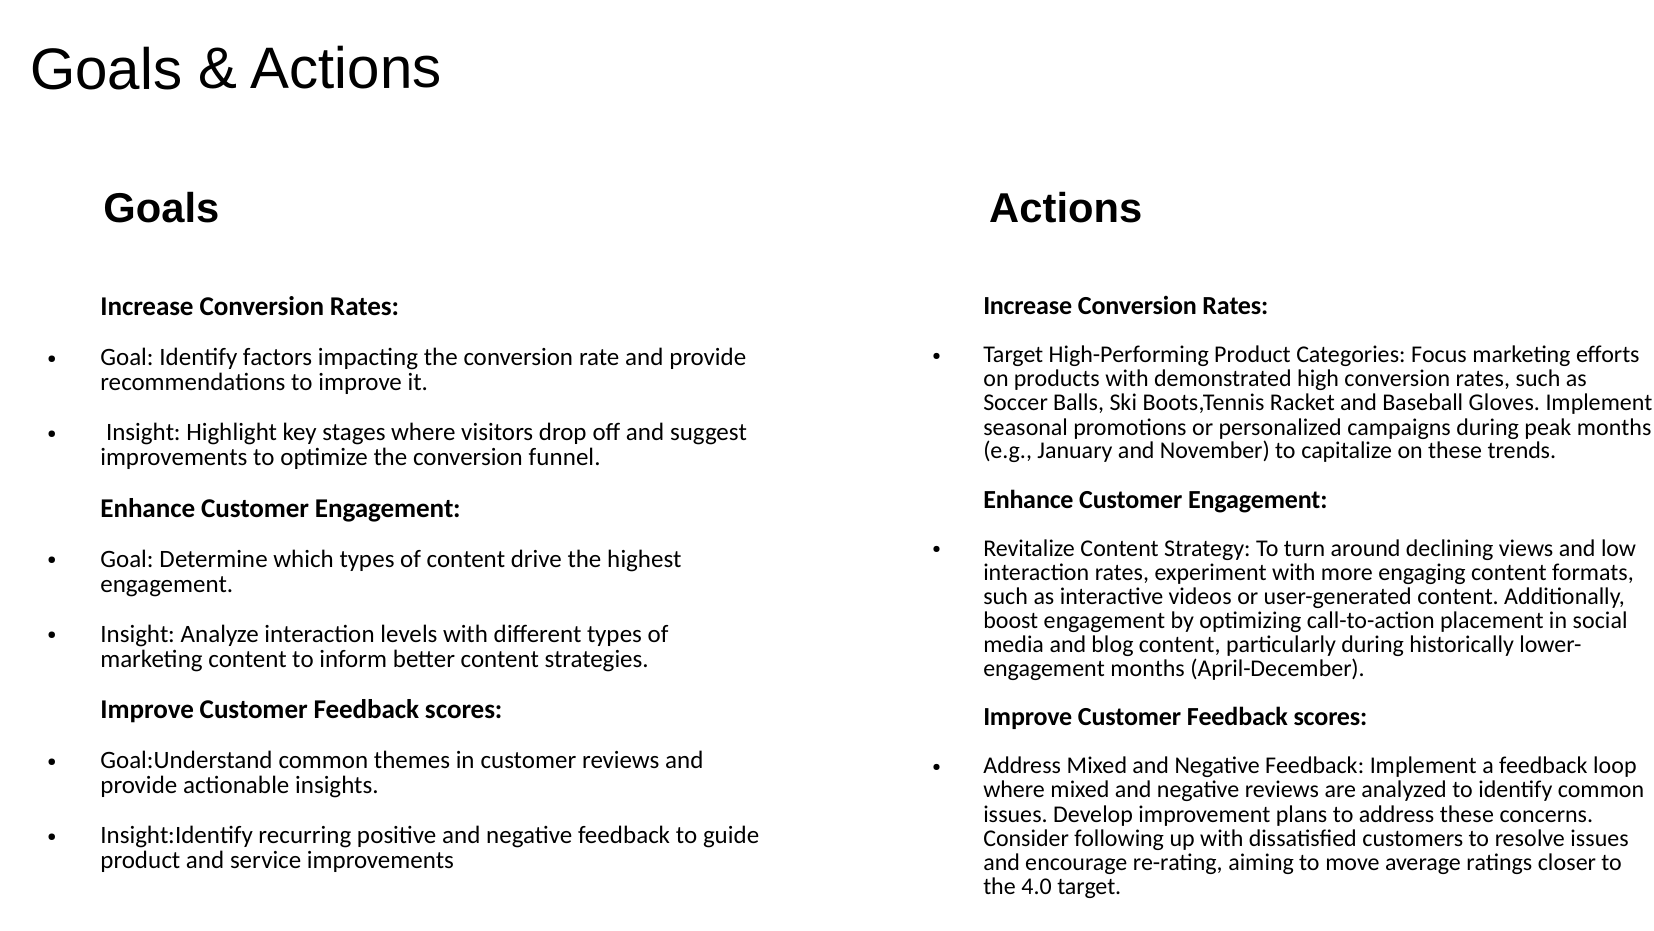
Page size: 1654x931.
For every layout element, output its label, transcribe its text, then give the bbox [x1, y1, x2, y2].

list Increase Conversion Rates: Target High-Performing Product Categories: Focus marketing efforts on products with demonstrated high conversion rates, such as Soccer Balls, Ski Boots,Tennis Racket and Baseball Gloves. Implement seasonal promotions or personalized campaigns during peak months (e.g., January and November) to capitalize on these trends. Enhance Customer Engagement: Revitalize Content Strategy: To turn around declining views and low interaction rates, experiment with more engaging content formats, such as interactive videos or user-generated content. Additionally, boost engagement by optimizing call-to-action placement in social media and blog content, particularly during historically lower-engagement months (April-December). Improve Customer Feedback scores: Address Mixed and Negative Feedback: Implement a feedback loop where mixed and negative reviews are analyzed to identify common issues. Develop improvement plans to address these concerns. Consider following up with dissatisfied customers to resolve issues and encourage re-rating, aiming to move average ratings closer to the 4.0 target. [915, 295, 1654, 931]
list Increase Conversion Rates: Goal: Identify factors impacting the conversion rate and provide recommendations to improve it. Insight: Highlight key stages where visitors drop off and suggest improvements to optimize the conversion funnel. Enhance Customer Engagement: Goal: Determine which types of content drive the highest engagement. Insight: Analyze interaction levels with different types of marketing content to inform better content strategies. Improve Customer Feedback scores: Goal:Understand common themes in customer reviews and provide actionable insights. Insight:Identify recurring positive and negative feedback to guide product and service improvements [29, 295, 768, 931]
title Goals & Actions [29, 10, 805, 124]
text_box Actions [974, 177, 1182, 285]
text_box Goals [88, 177, 266, 266]
